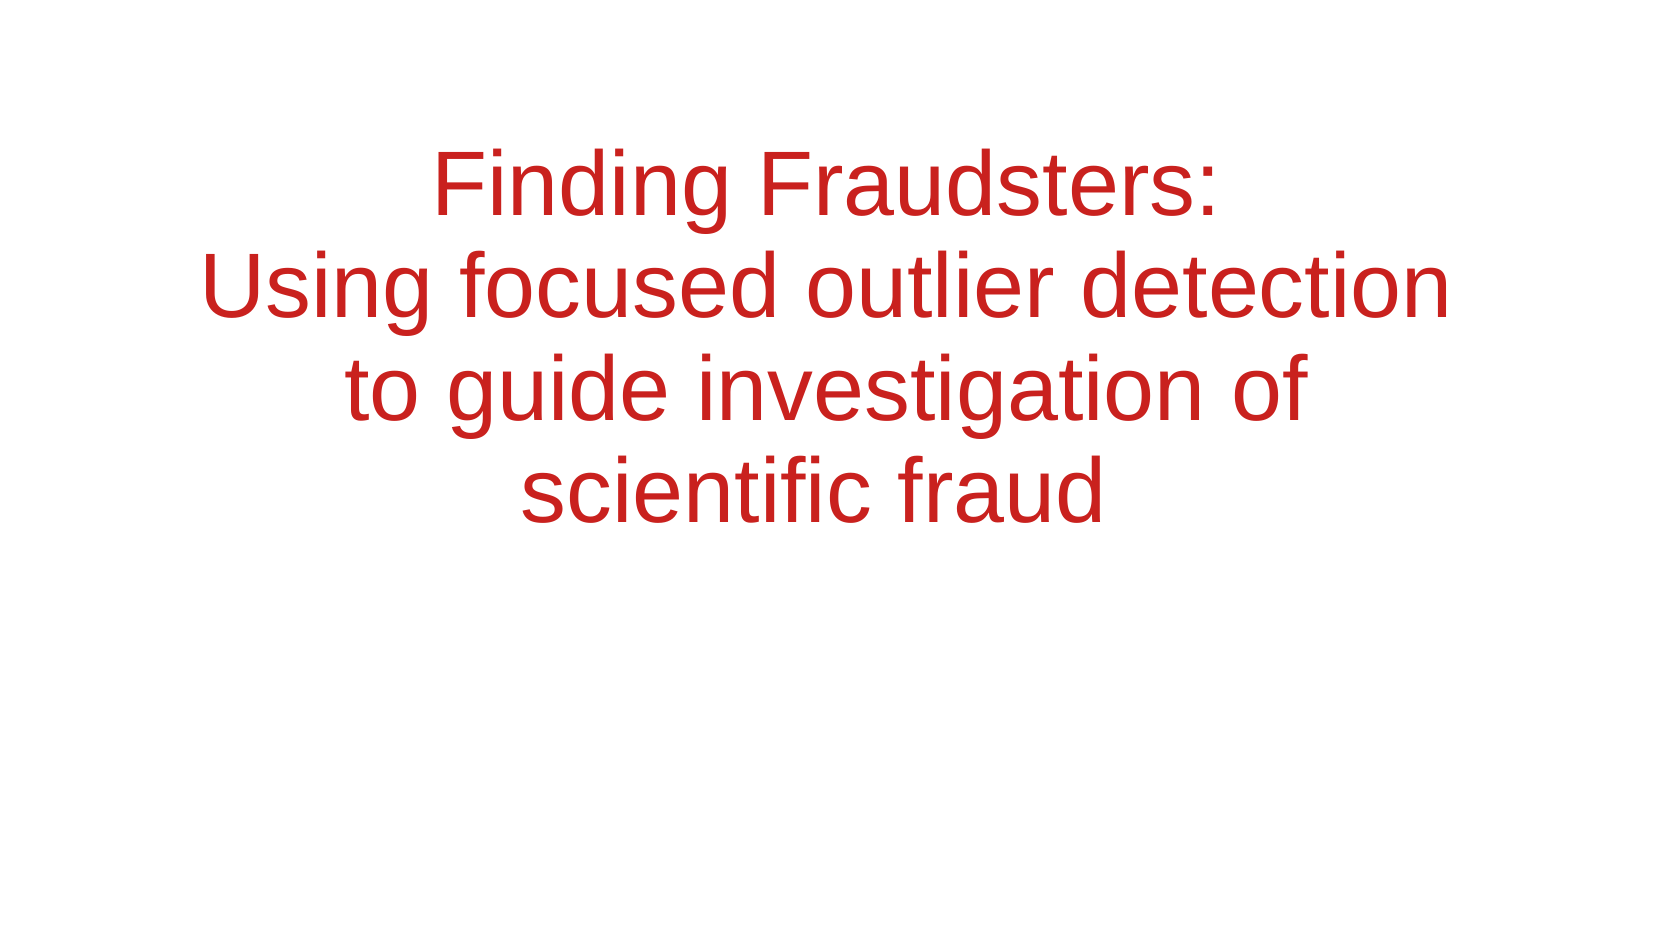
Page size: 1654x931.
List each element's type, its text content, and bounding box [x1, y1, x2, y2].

title Finding Fraudsters: Using focused outlier detection to guide investigation of scientific fraud [82, 75, 1571, 601]
